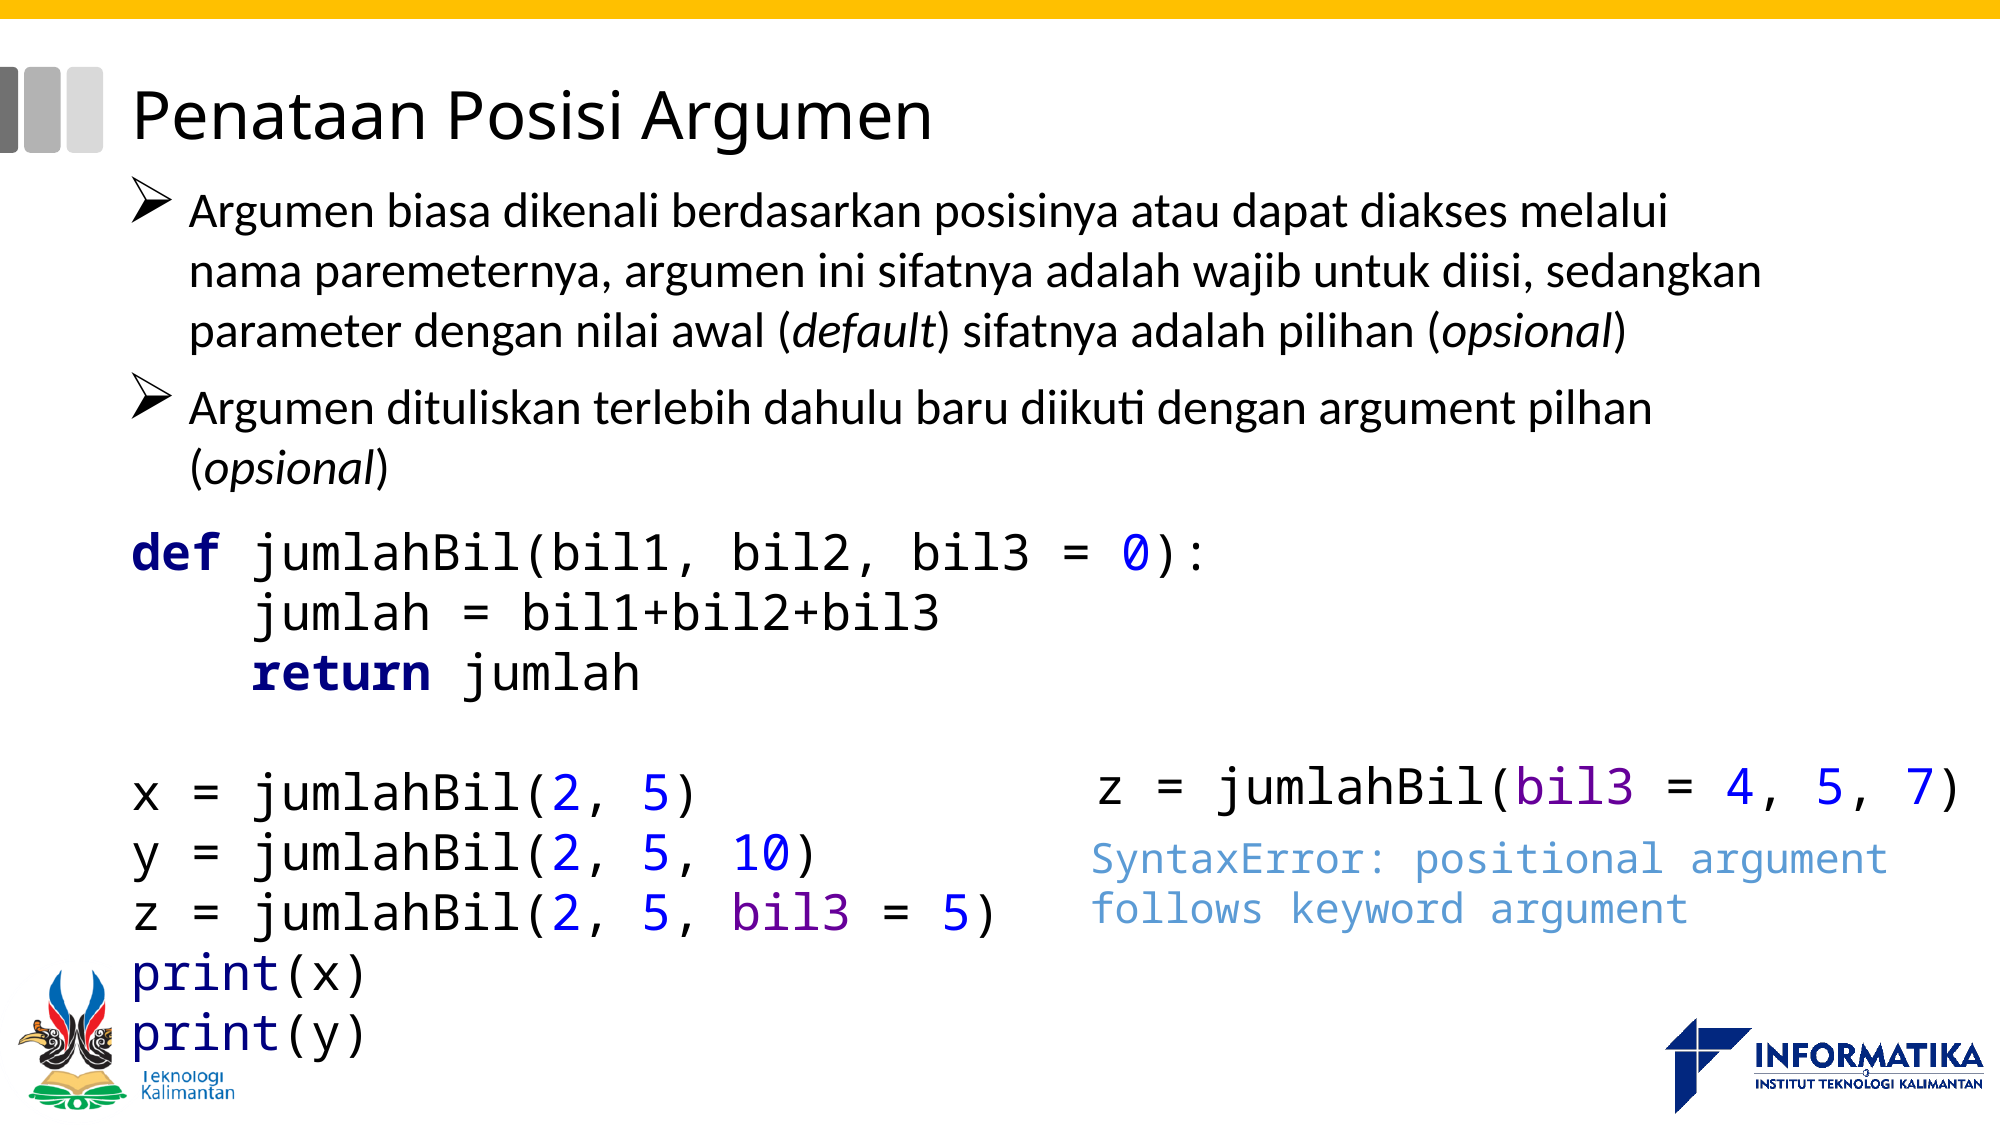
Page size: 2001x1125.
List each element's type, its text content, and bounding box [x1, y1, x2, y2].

text_box z = jumlahBil(bil3 = 4, 5, 7) [1075, 744, 1988, 824]
picture [1664, 1017, 1984, 1114]
text_box def jumlahBil(bil1, bil2, bil3 = 0): jumlah = bil1+bil2+bil3 return jumlah x = jumlahBil(2, 5) y = jumlahBil(2, 5, 10) z = jumlahBil(2, 5, bil3 = 5) print(x) print(y) [111, 510, 1294, 1071]
picture [0, 935, 253, 1125]
text_box [0, 0, 2000, 19]
text_box Argumen biasa dikenali berdasarkan posisinya atau dapat diakses melalui nama paremeternya, argumen ini sifatnya adalah wajib untuk diisi, sedangkan parameter dengan nilai awal (default) sifatnya adalah pilihan (opsional) Argumen dituliskan terlebih dahulu baru diikuti dengan argument pilhan (opsional) [111, 170, 1797, 502]
text_box SyntaxError: positional argument follows keyword argument [1075, 824, 1988, 940]
title Penataan Posisi Argumen [111, 61, 1837, 280]
